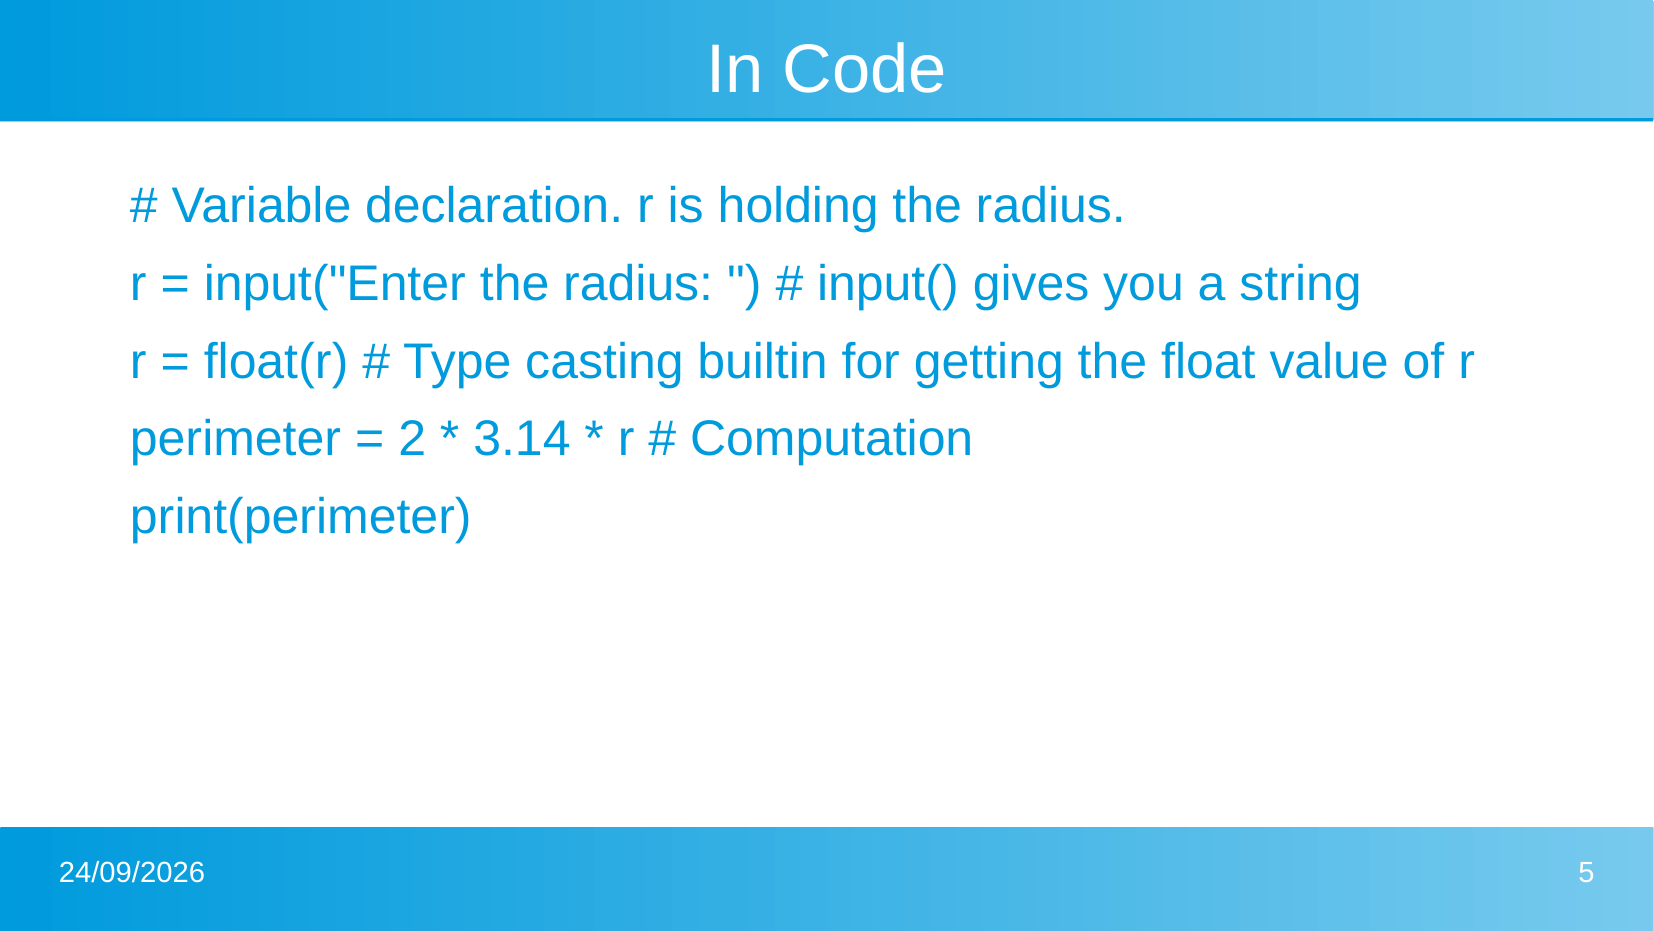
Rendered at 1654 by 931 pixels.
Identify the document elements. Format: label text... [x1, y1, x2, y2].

title In Code [59, 29, 1595, 108]
list # Variable declaration. r is holding the radius. r = input("Enter the radius: ") # input() gives you a string r = float(r) # Type casting builtin for getting the float value of r perimeter = 2 * 3.14 * r # Computation print(perimeter) [59, 177, 1595, 768]
